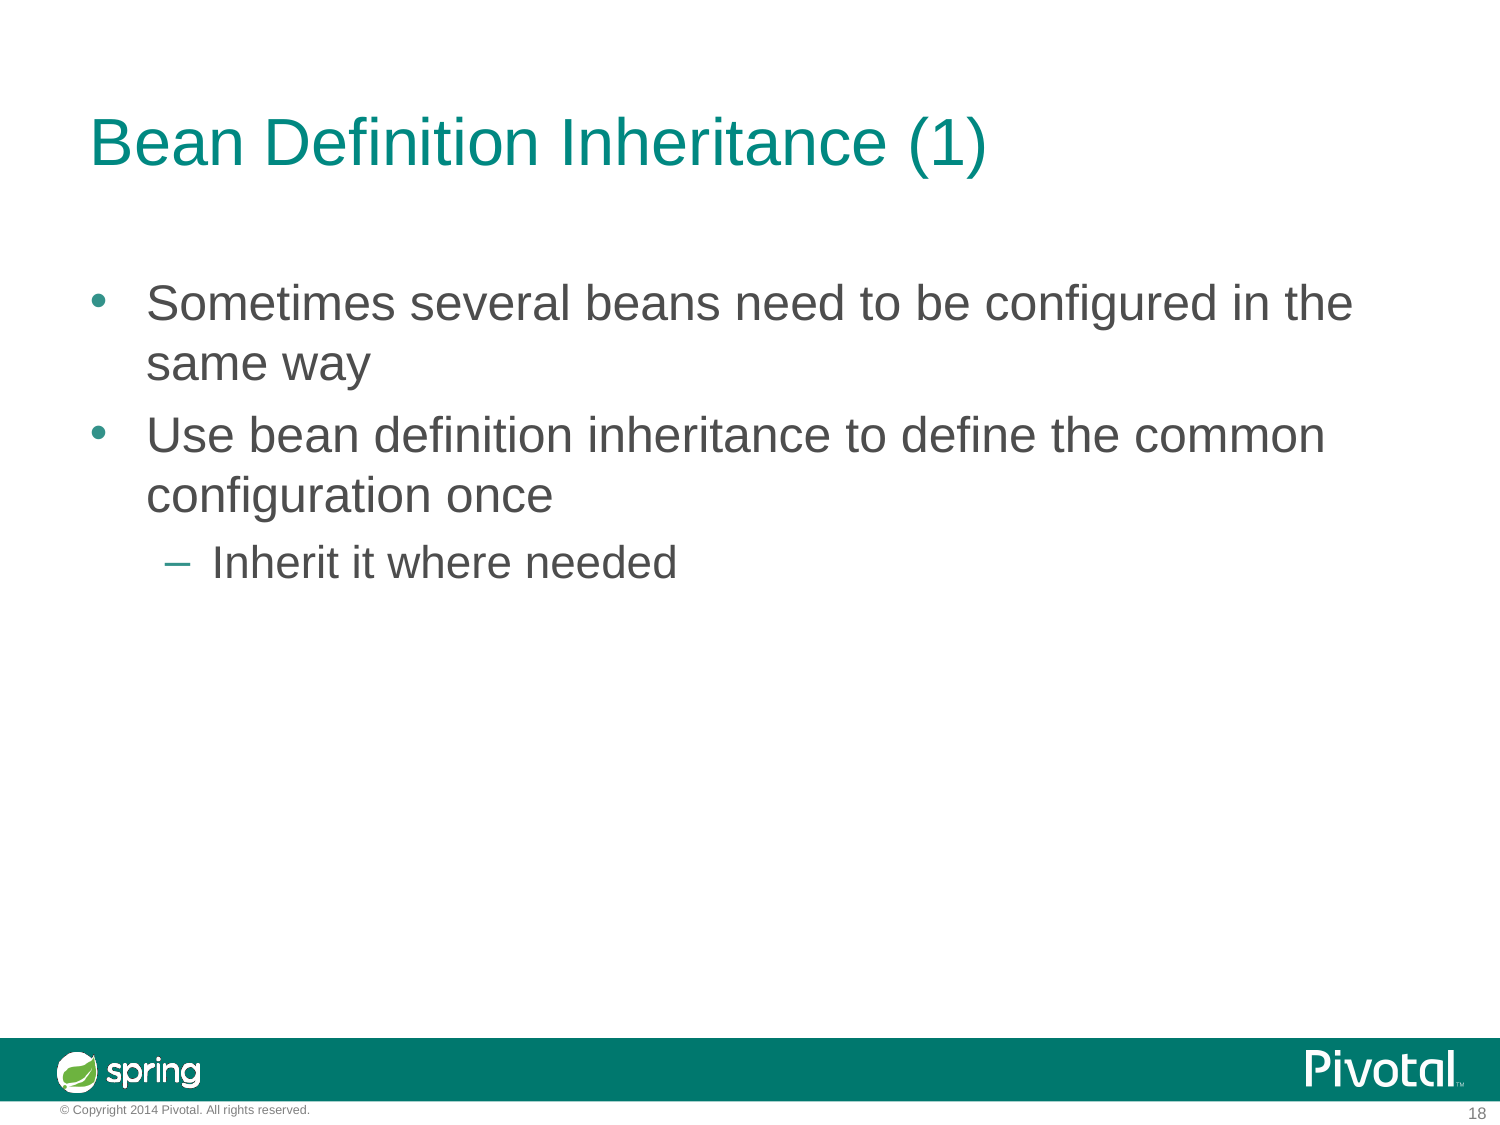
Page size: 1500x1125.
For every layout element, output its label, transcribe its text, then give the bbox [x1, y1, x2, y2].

list Sometimes several beans need to be configured in the same way Use bean definition inheritance to define the common configuration once Inherit it where needed [75, 262, 1426, 1005]
picture [32, 1041, 210, 1103]
picture [1306, 1050, 1464, 1087]
title Bean Definition Inheritance (1) [75, 45, 1426, 233]
